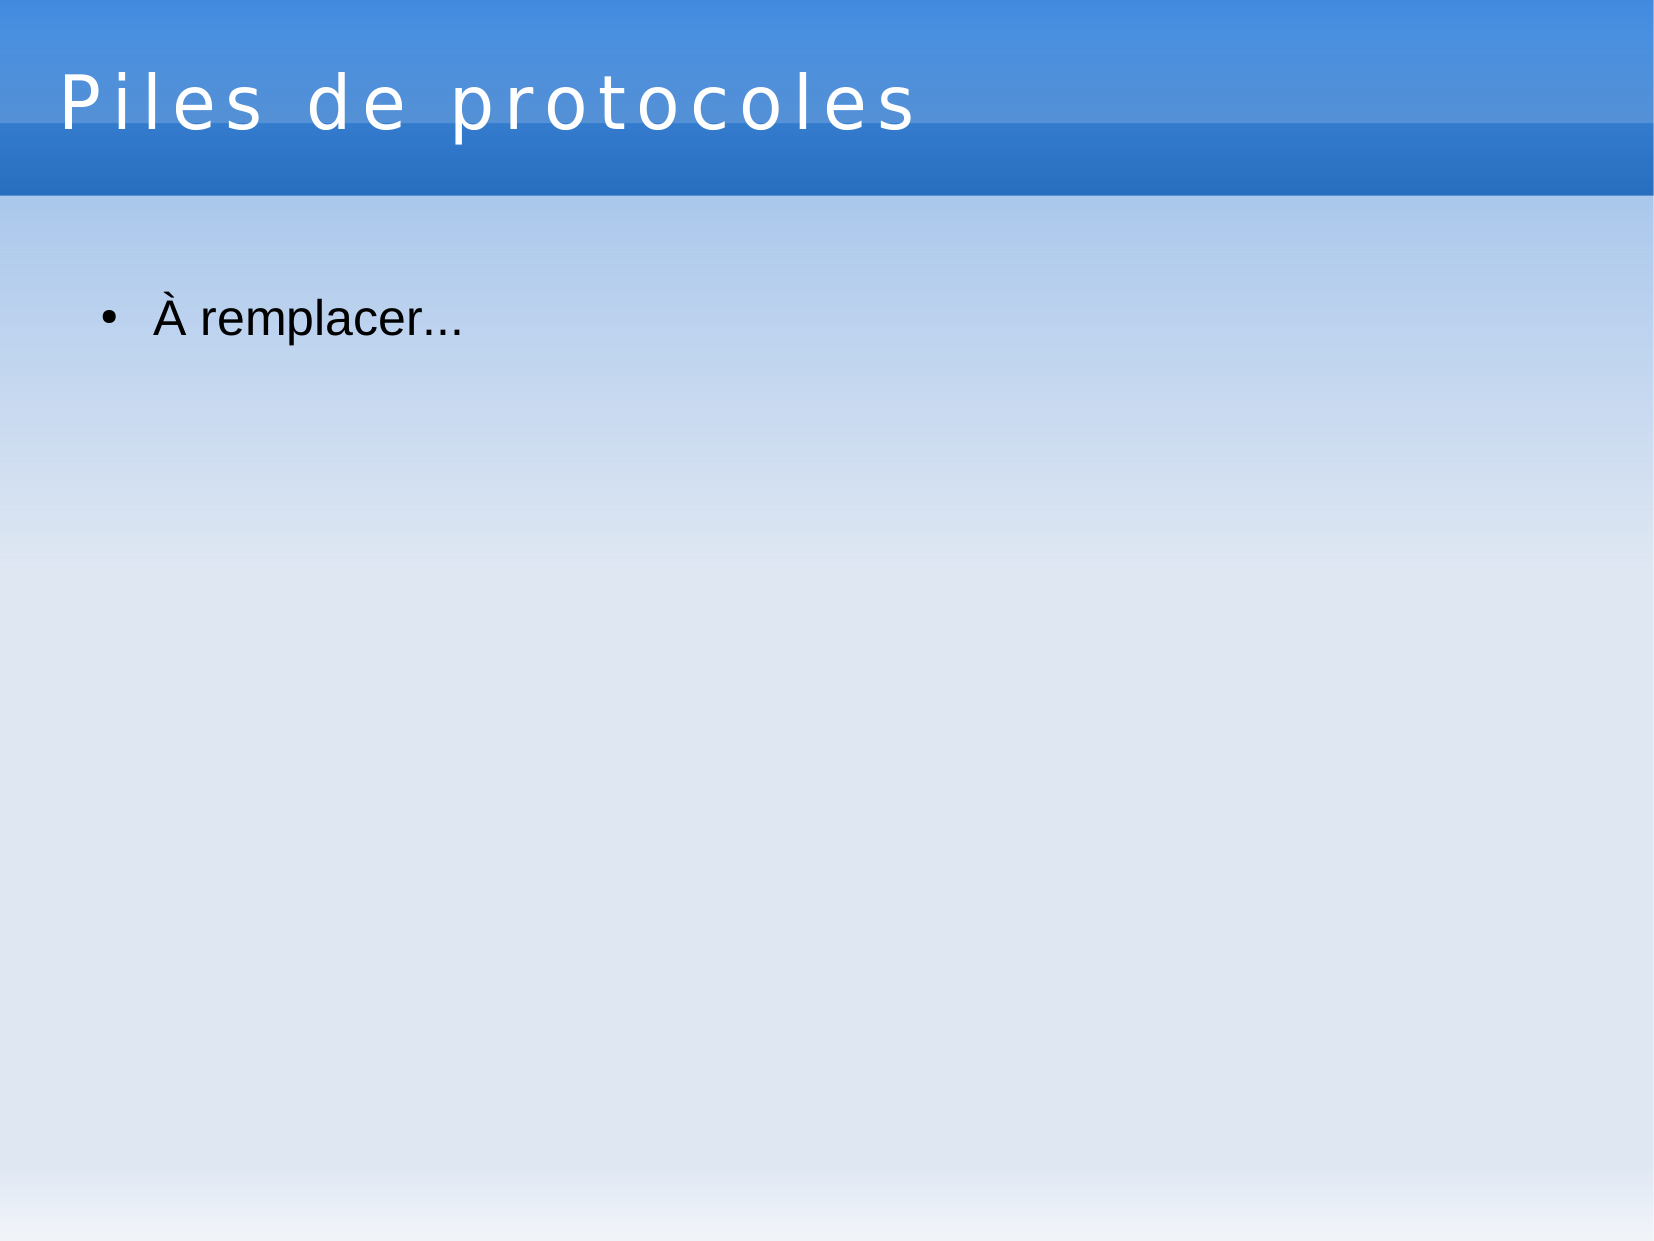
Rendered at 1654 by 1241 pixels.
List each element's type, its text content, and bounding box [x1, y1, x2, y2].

picture [0, 0, 1654, 1241]
title Piles de protocoles [59, 29, 1270, 178]
list À remplacer... [82, 290, 1571, 1109]
